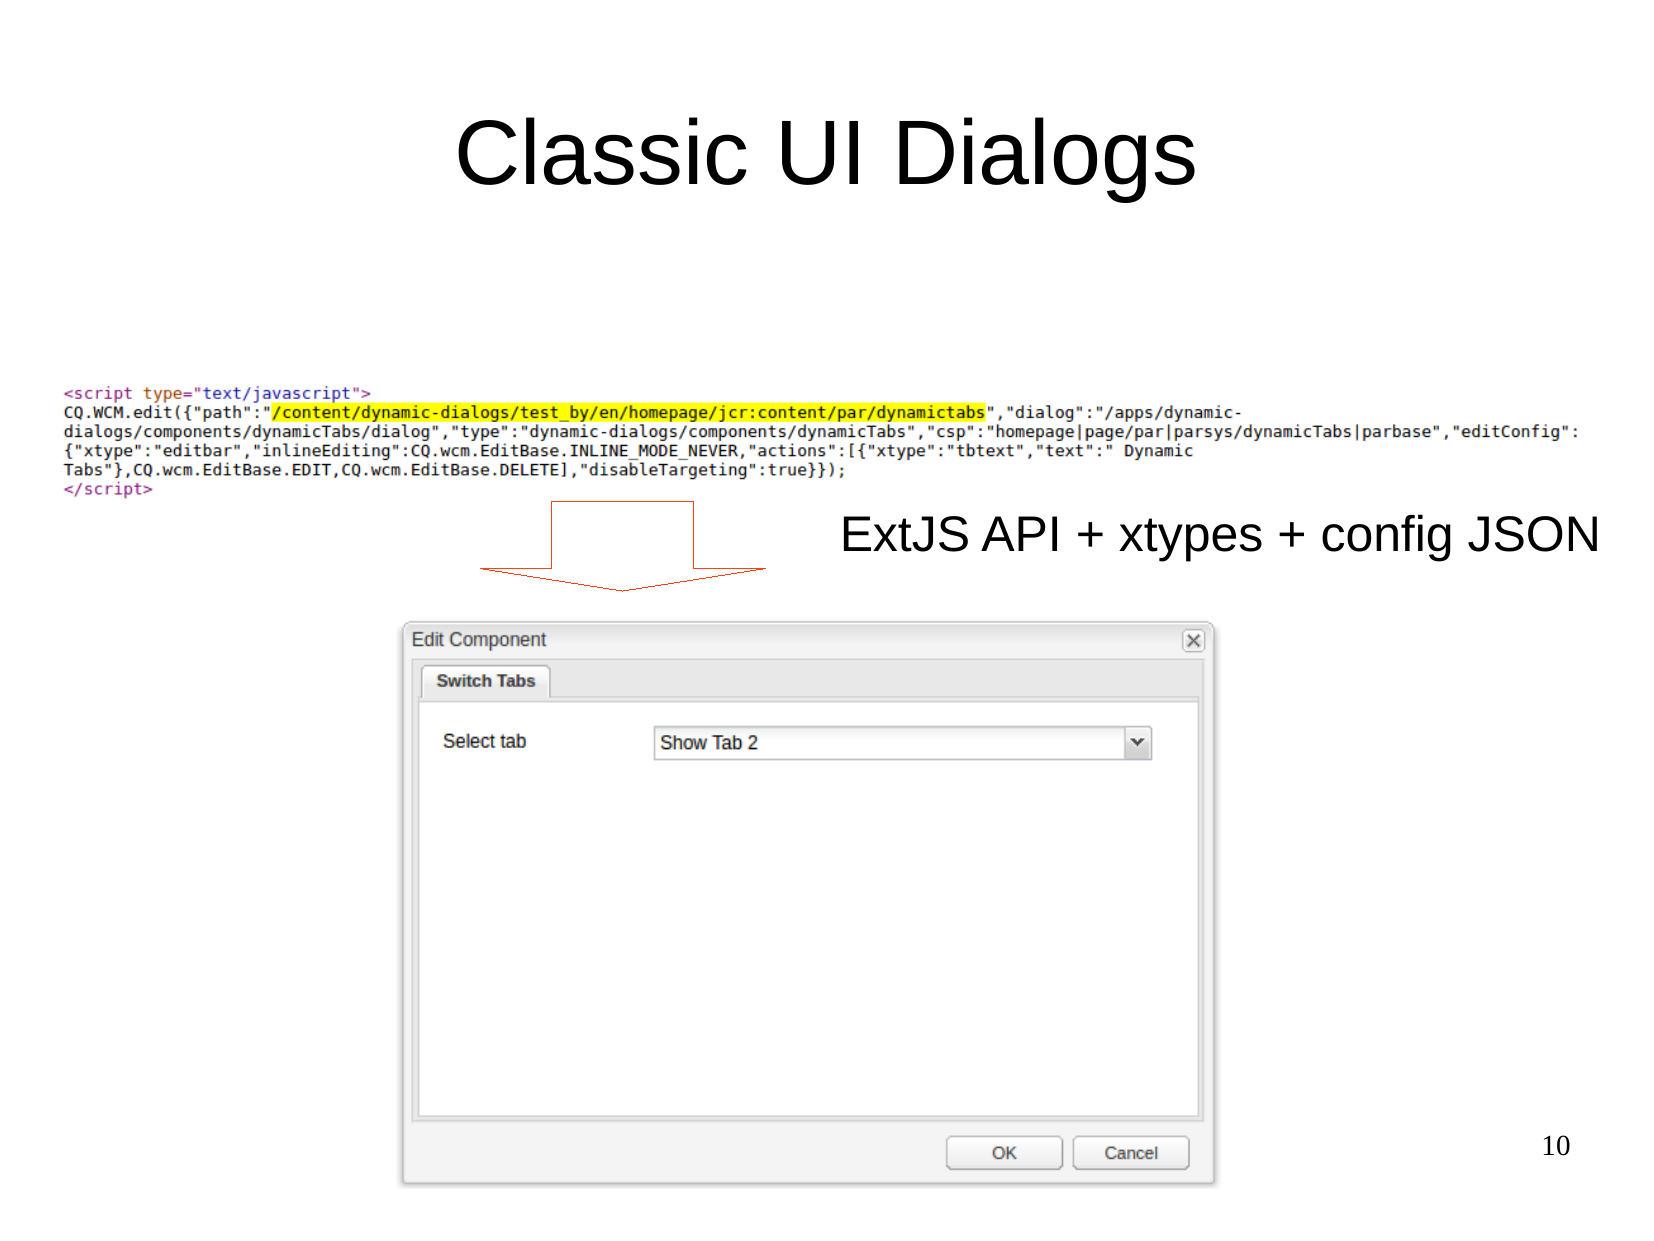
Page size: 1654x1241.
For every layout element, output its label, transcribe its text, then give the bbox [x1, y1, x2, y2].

text_box ExtJS API + xtypes + config JSON [825, 498, 1621, 571]
picture [390, 612, 1226, 1201]
title Classic UI Dialogs [82, 49, 1571, 257]
picture [60, 385, 1591, 502]
